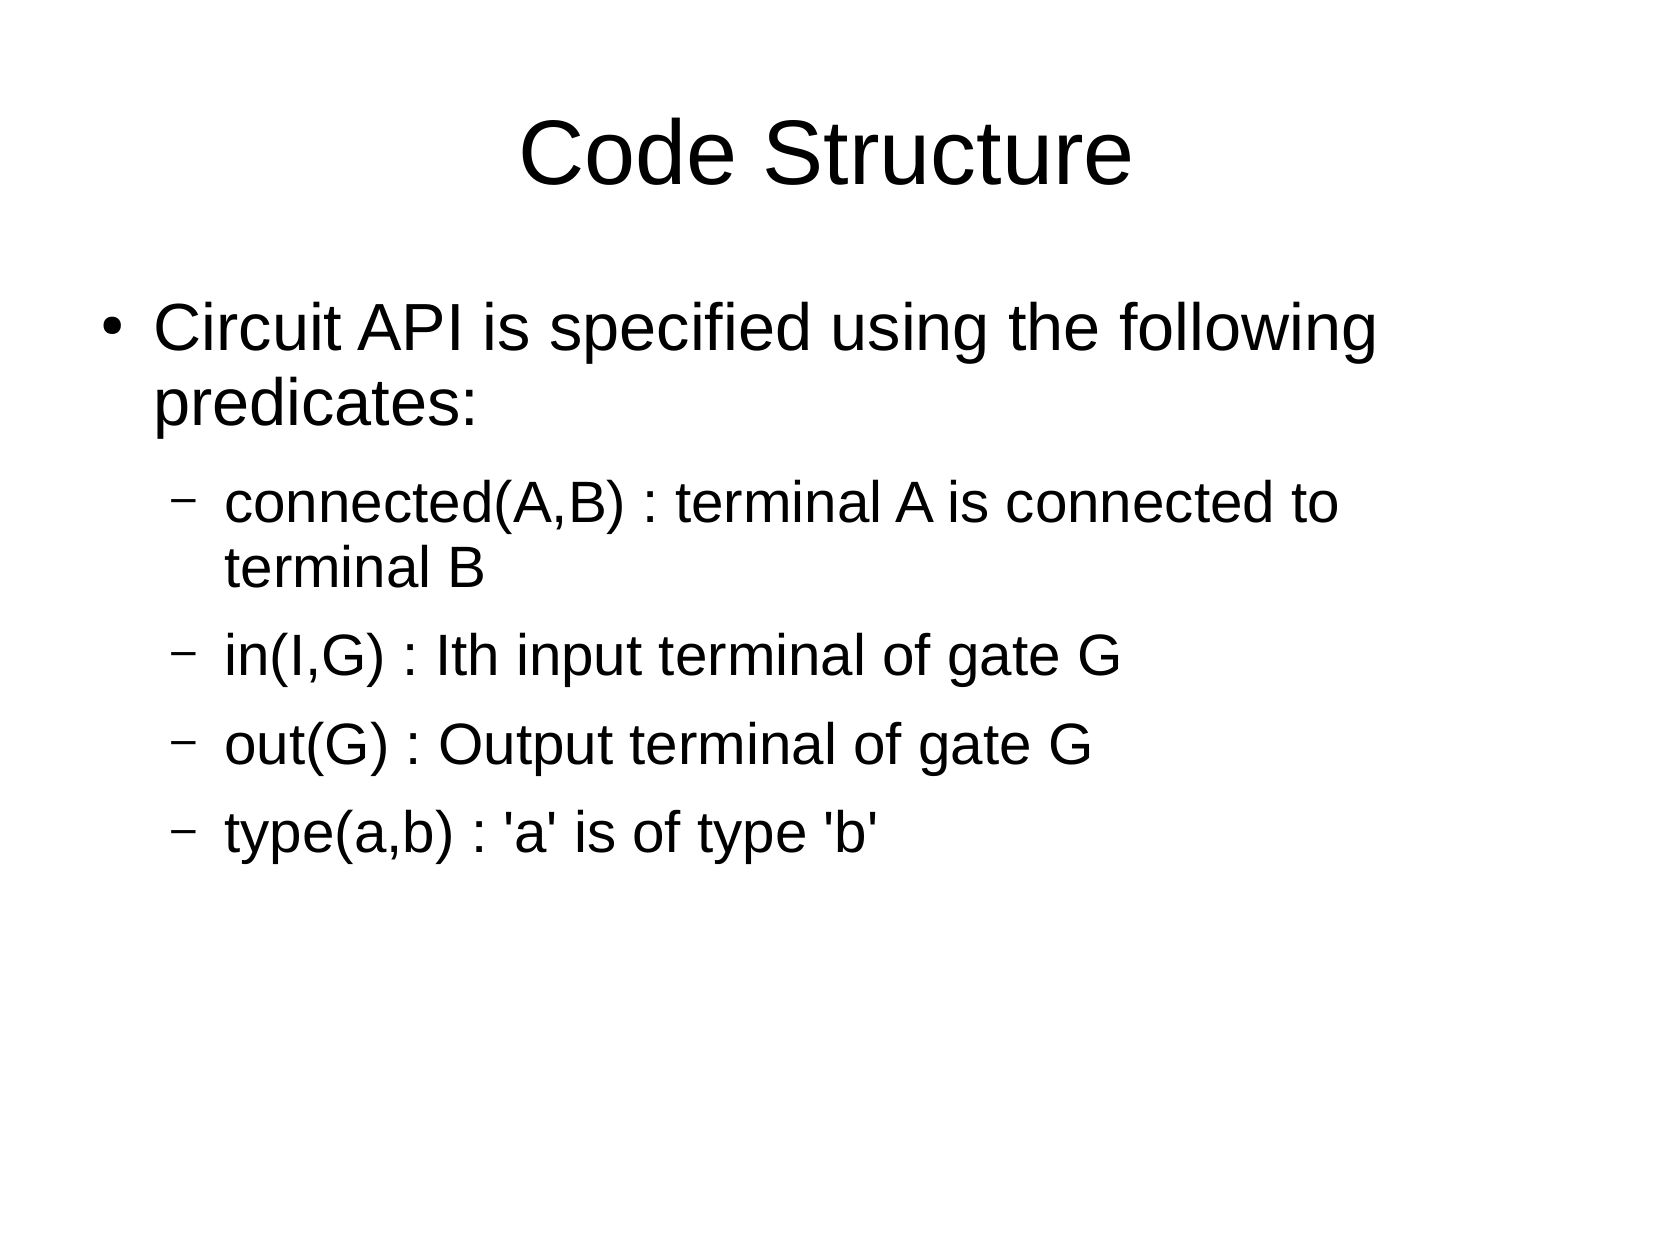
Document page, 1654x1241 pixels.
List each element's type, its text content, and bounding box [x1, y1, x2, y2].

list Circuit API is specified using the following predicates: connected(A,B) : terminal A is connected to terminal B in(I,G) : Ith input terminal of gate G out(G) : Output terminal of gate G type(a,b) : 'a' is of type 'b' [82, 290, 1538, 1010]
title Code Structure [82, 49, 1571, 257]
